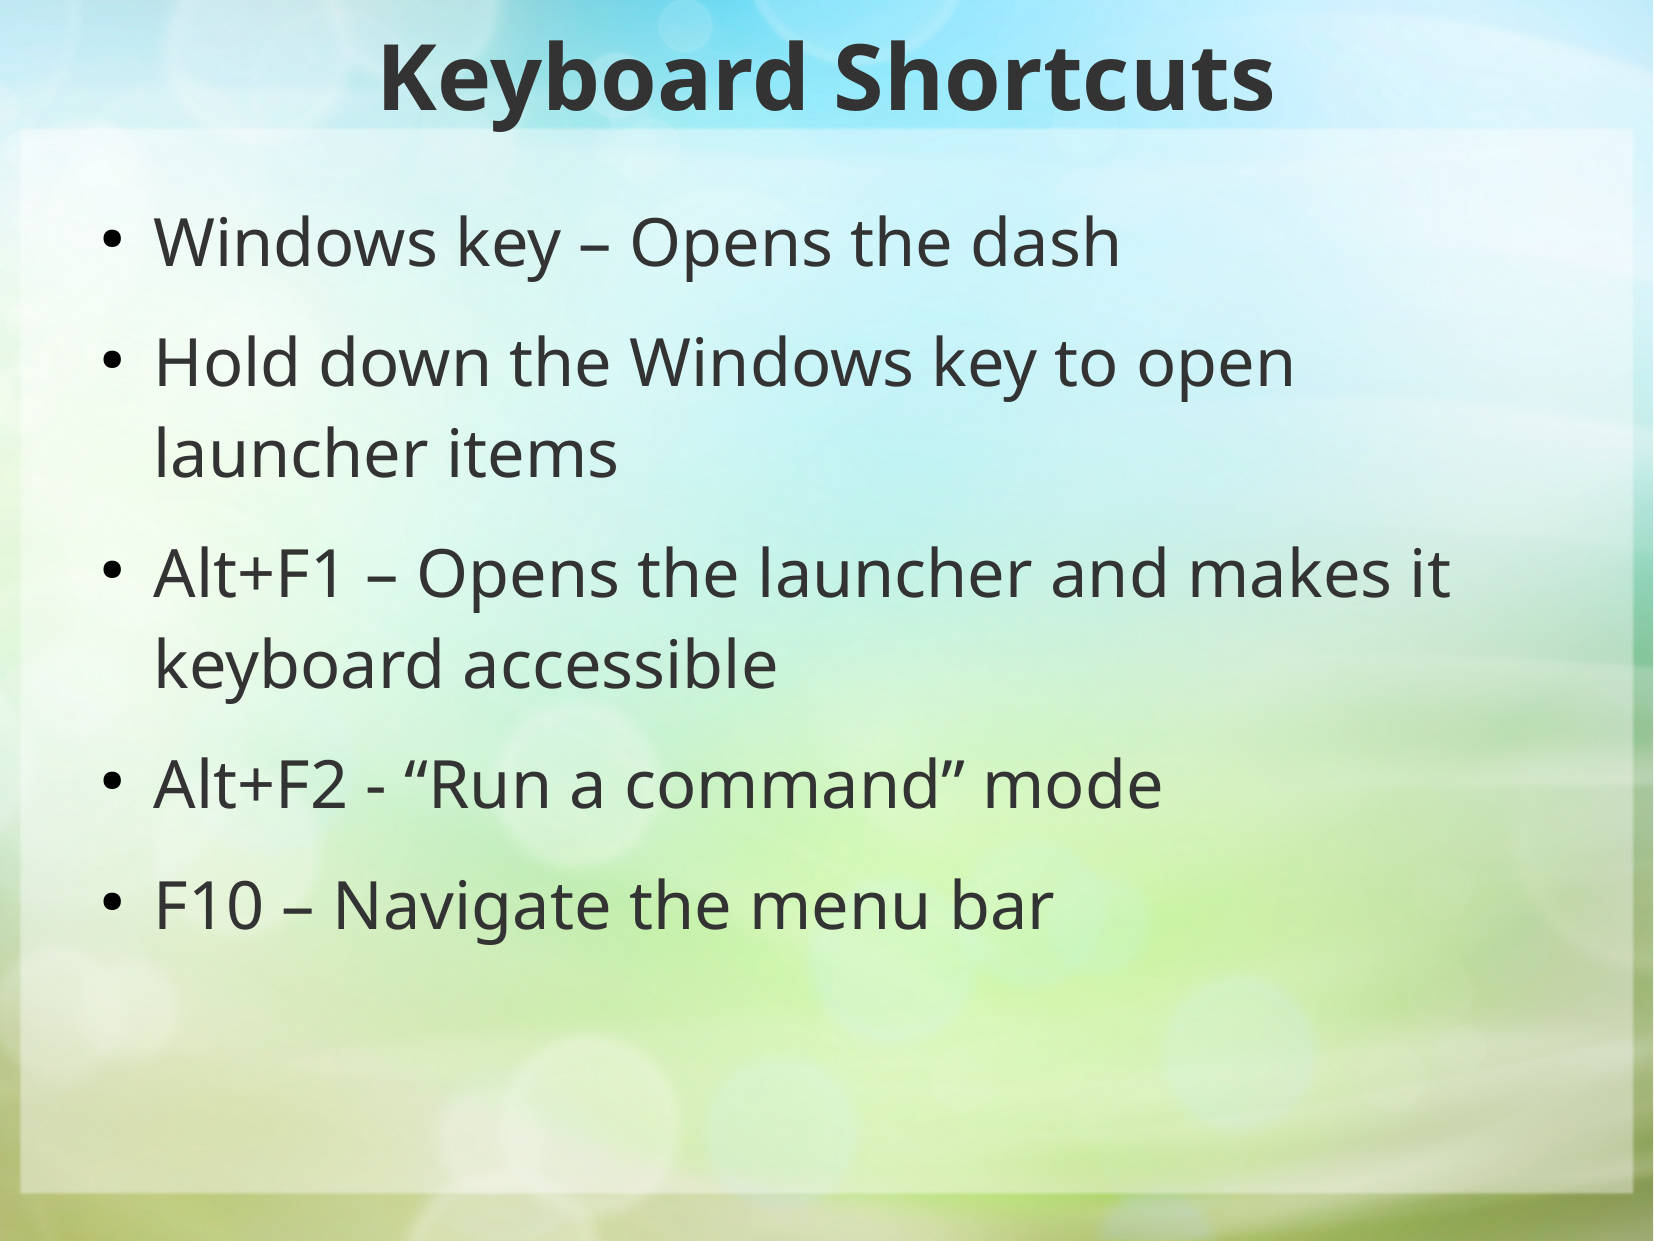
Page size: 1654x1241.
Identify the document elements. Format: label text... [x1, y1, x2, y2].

list Windows key – Opens the dash Hold down the Windows key to open launcher items Alt+F1 – Opens the launcher and makes it keyboard accessible Alt+F2 - “Run a command” mode F10 – Navigate the menu bar [82, 222, 1571, 1042]
title Keyboard Shortcuts [82, 0, 1571, 151]
picture [0, 0, 1654, 1241]
